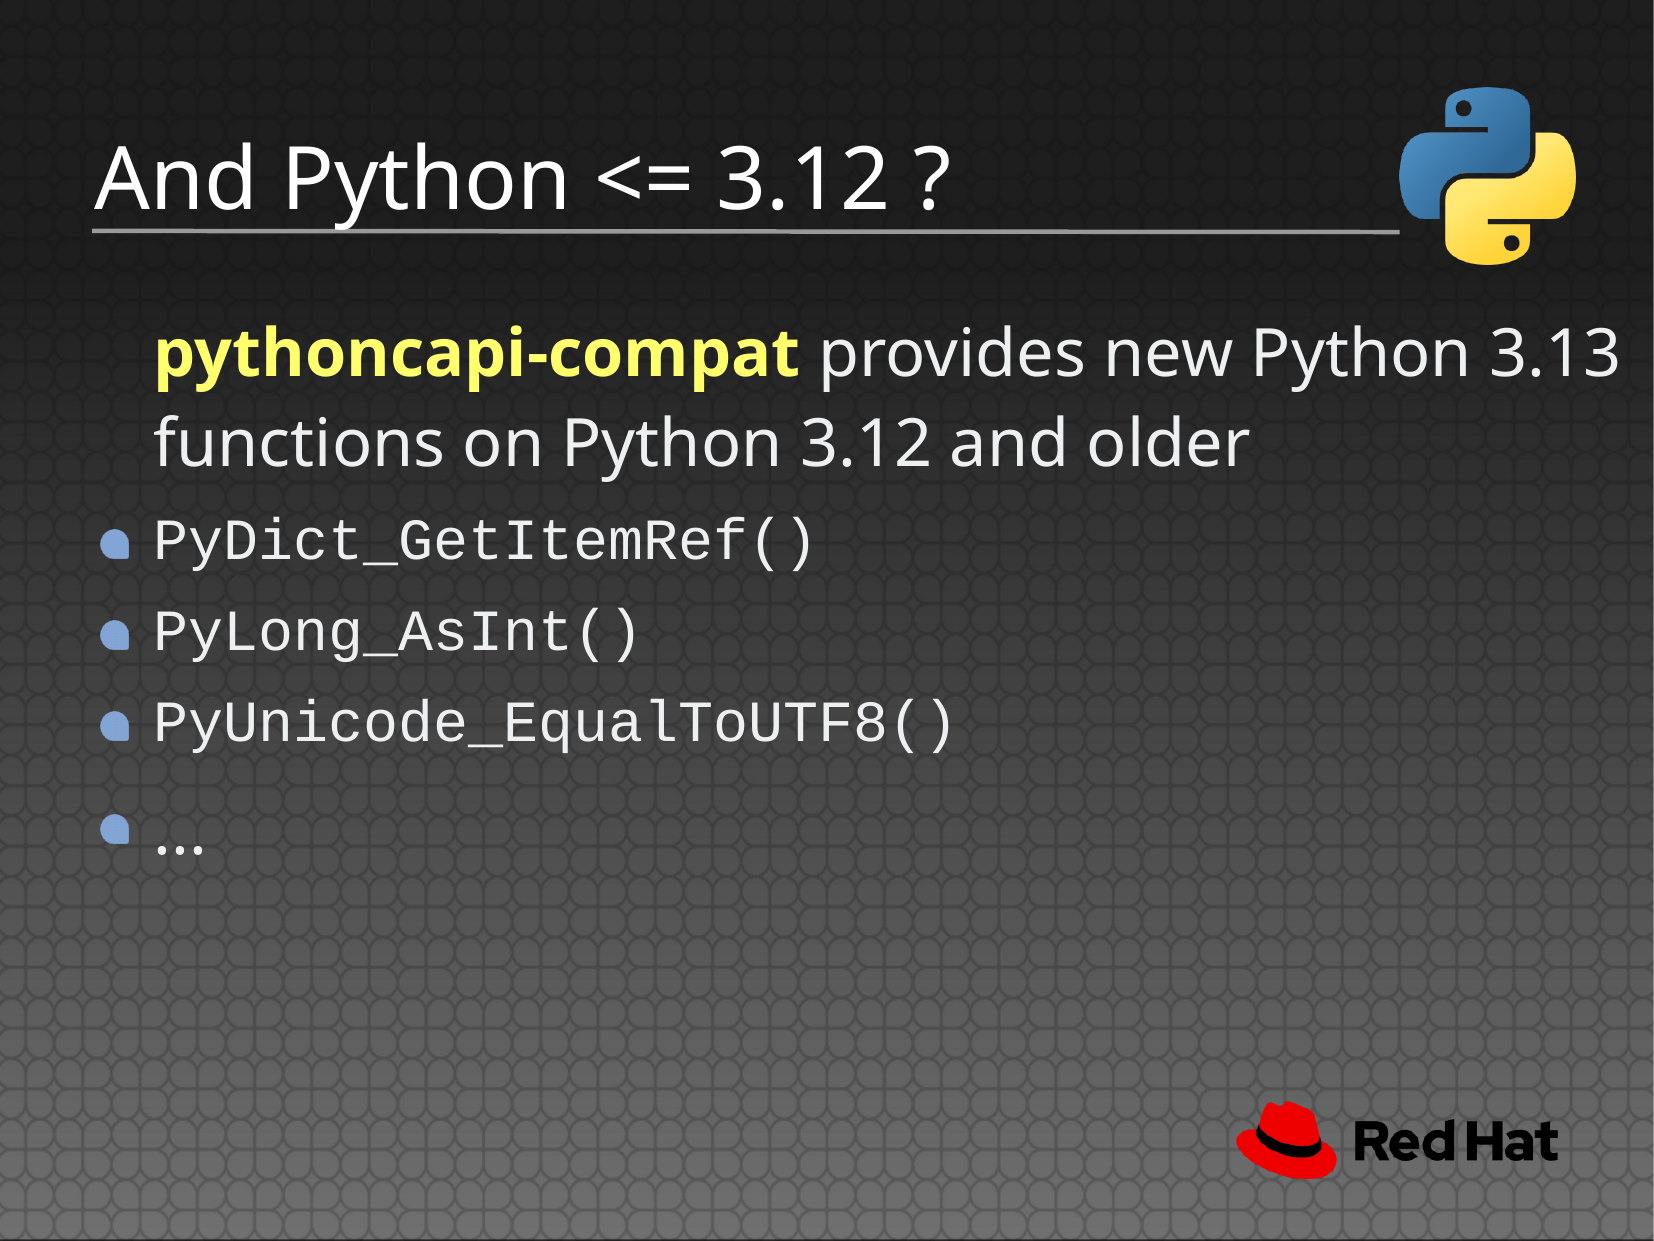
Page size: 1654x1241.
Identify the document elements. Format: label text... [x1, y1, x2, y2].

list pythoncapi-compat provides new Python 3.13 functions on Python 3.12 and older PyDict_GetItemRef() PyLong_AsInt() PyUnicode_EqualToUTF8() ... [82, 304, 1629, 1045]
title And Python <= 3.12 ? [94, 100, 1426, 251]
picture [0, 0, 1654, 1241]
